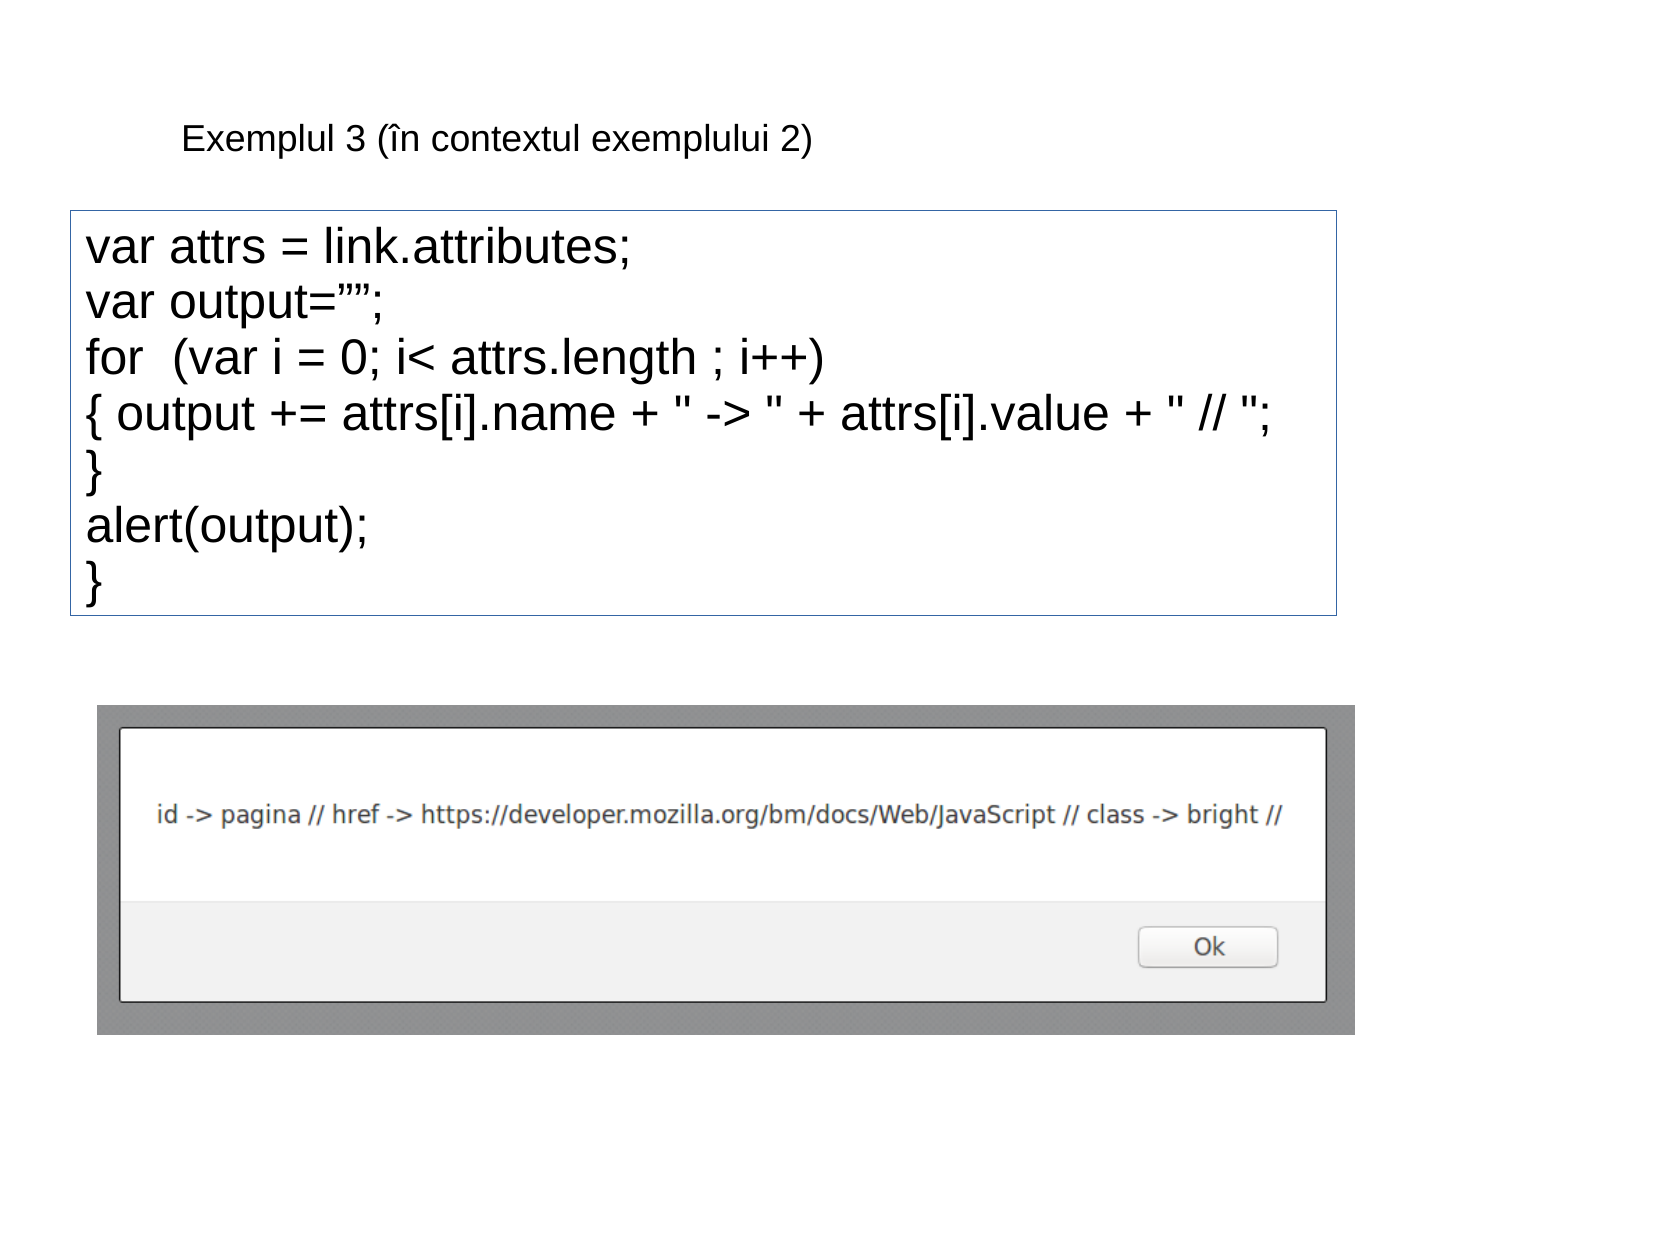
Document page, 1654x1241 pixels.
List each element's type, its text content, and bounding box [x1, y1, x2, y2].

text_box Exemplul 3 (în contextul exemplului 2) [166, 109, 839, 167]
text_box var attrs = link.attributes; var output=””; for (var i = 0; i< attrs.length ; i++) { output += attrs[i].name + " -> " + attrs[i].value + " // "; } alert(output); } [70, 210, 1337, 616]
picture [97, 705, 1355, 1035]
